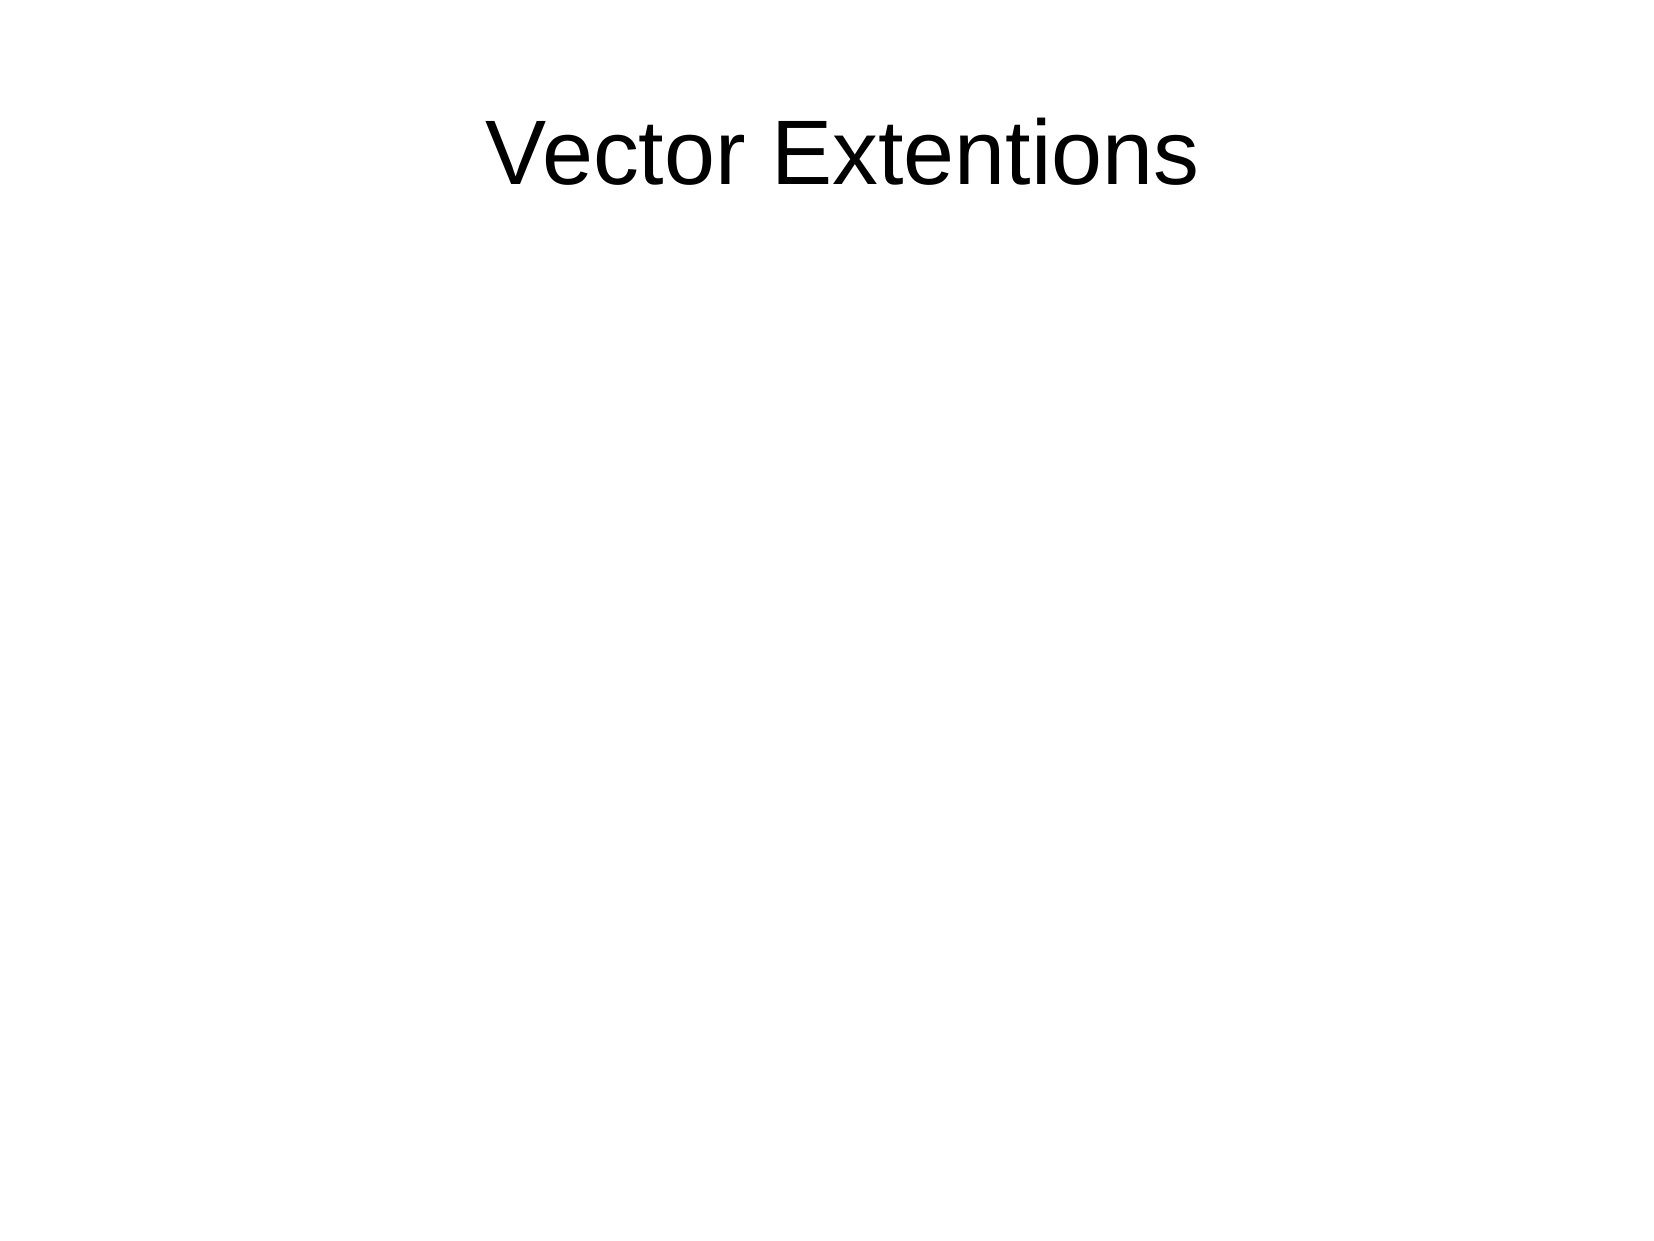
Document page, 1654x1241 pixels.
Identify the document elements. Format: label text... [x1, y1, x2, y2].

title Vector Extentions [82, 56, 1571, 250]
